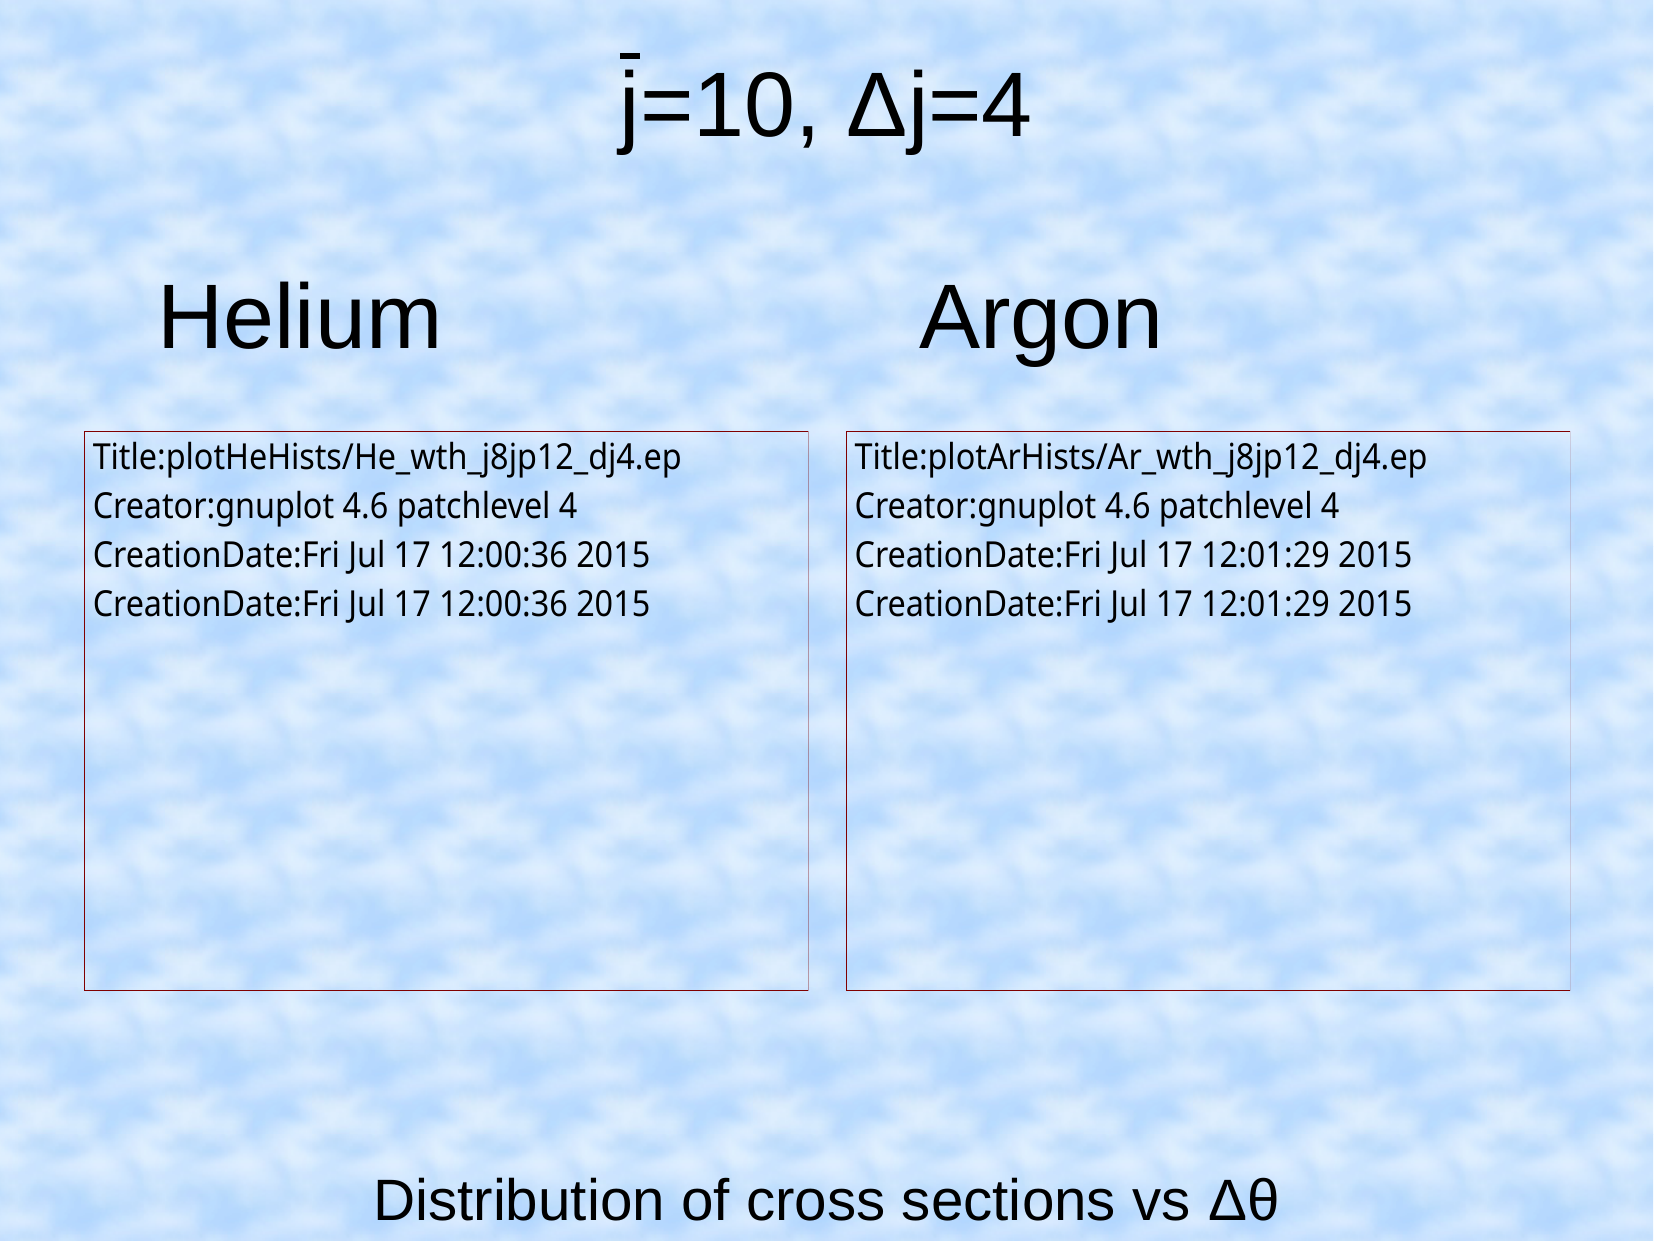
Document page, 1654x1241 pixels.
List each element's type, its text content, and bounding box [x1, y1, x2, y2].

text_box j=10, Δj=4 [483, 53, 1170, 157]
picture [0, 0, 1654, 1241]
title Argon [919, 213, 1645, 421]
text_box Distribution of cross sections vs Δθ [358, 1160, 1295, 1241]
title Helium [157, 213, 884, 421]
